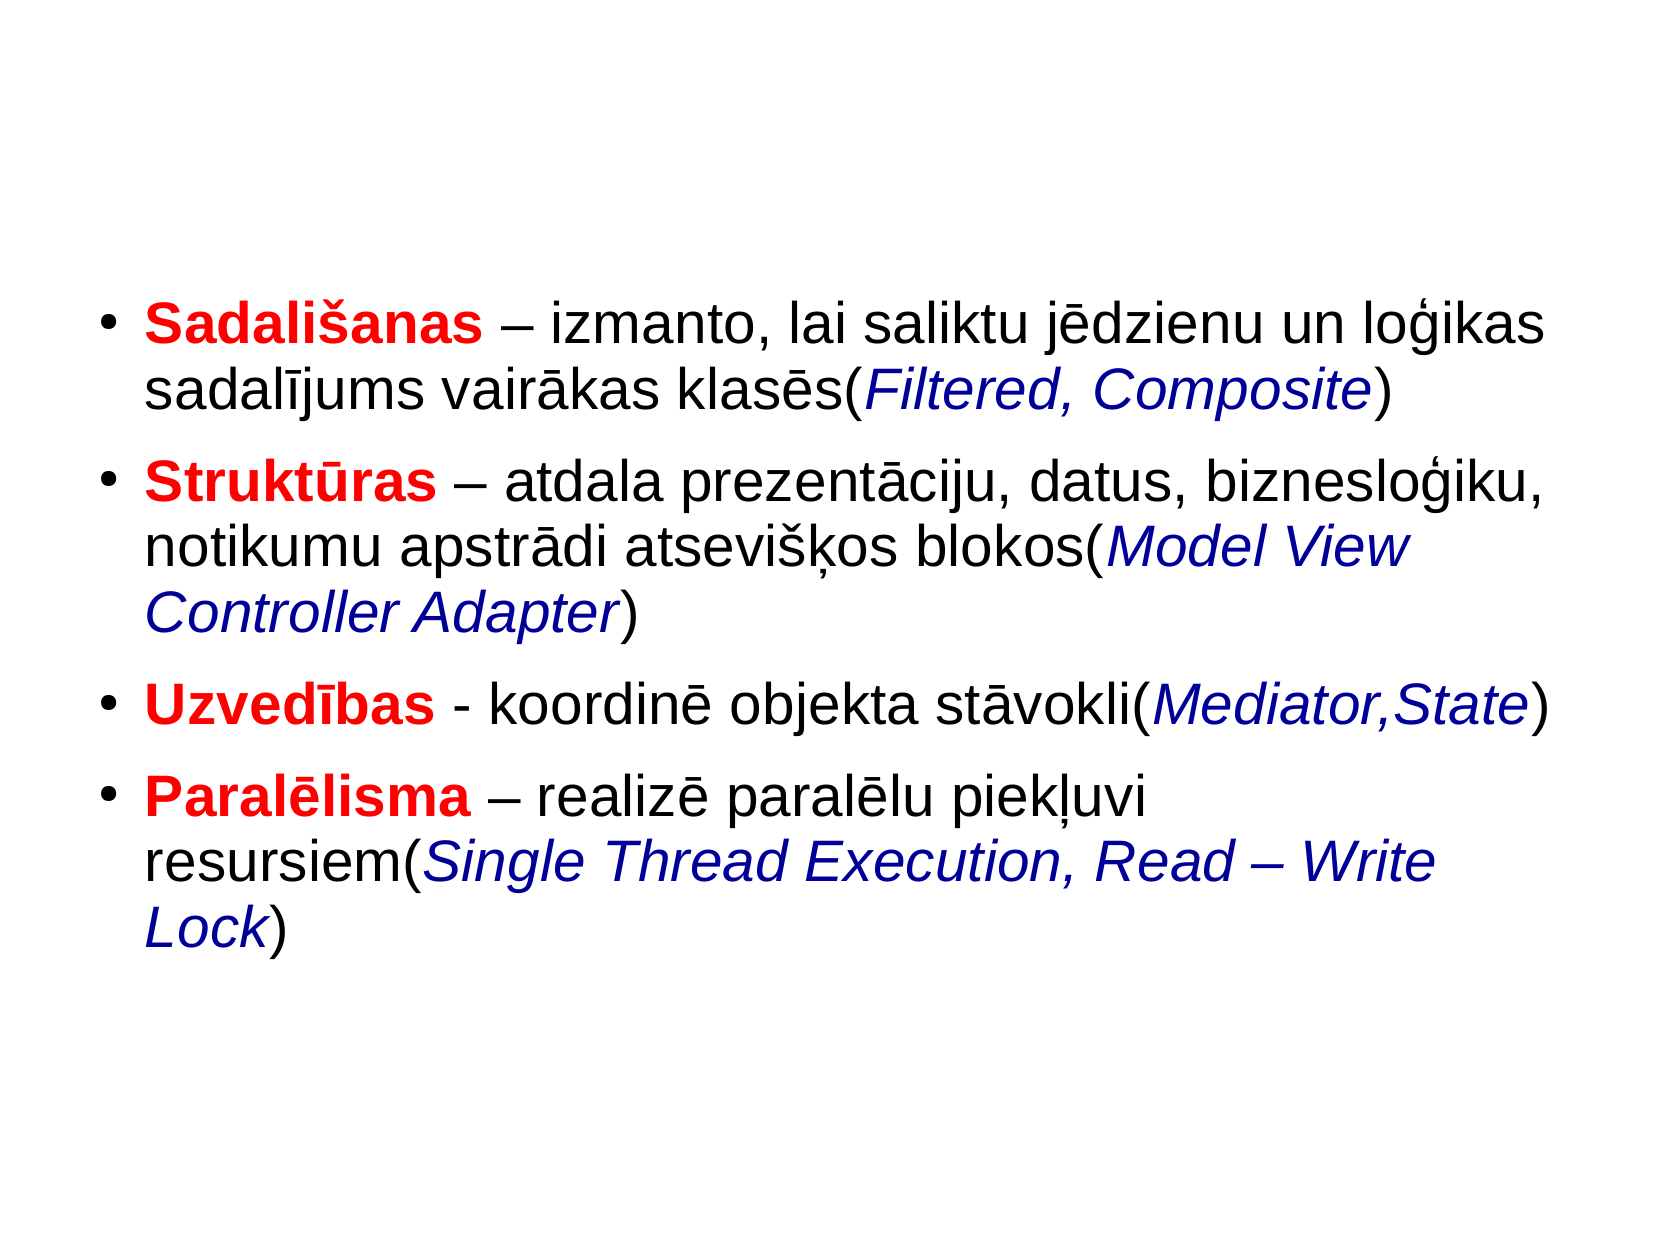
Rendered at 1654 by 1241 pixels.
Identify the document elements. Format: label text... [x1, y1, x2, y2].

list Sadališanas – izmanto, lai saliktu jēdzienu un loģikas sadalījums vairākas klasēs(Filtered, Composite) Struktūras – atdala prezentāciju, datus, biznesloģiku, notikumu apstrādi atsevišķos blokos(Model View Controller Adapter) Uzvedības - koordinē objekta stāvokli(Mediator,State) Paralēlisma – realizē paralēlu piekļuvi resursiem(Single Thread Execution, Read – Write Lock) [82, 290, 1571, 1010]
